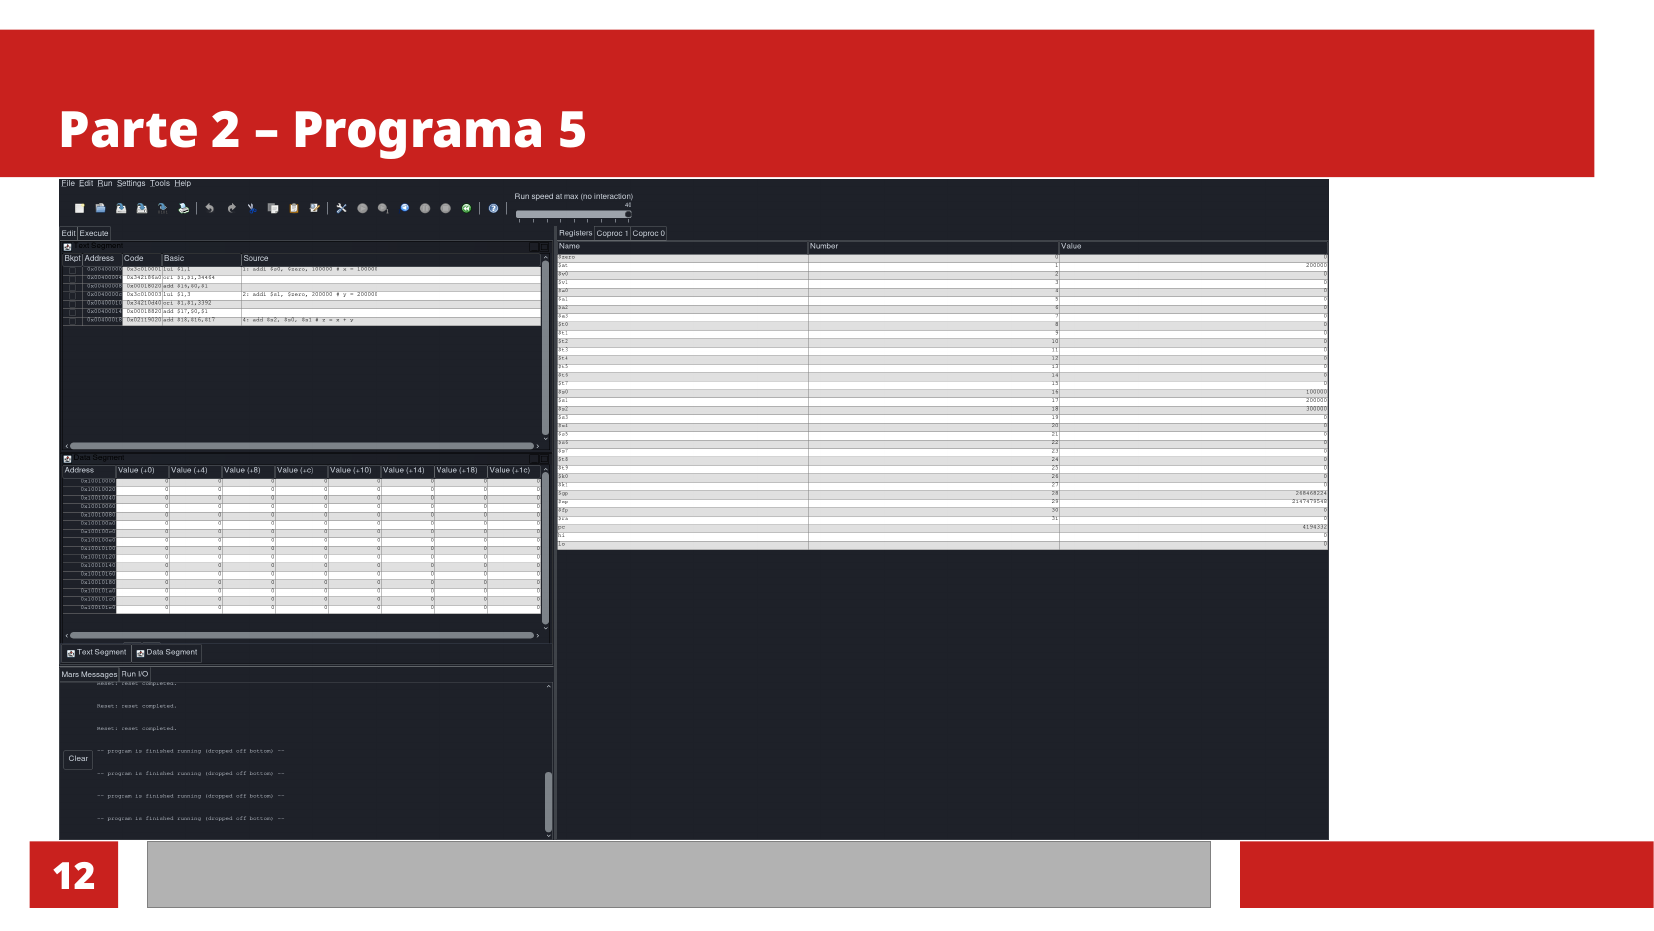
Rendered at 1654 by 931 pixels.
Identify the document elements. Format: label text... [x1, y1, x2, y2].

title Parte 2 – Programa 5 [59, 44, 1595, 163]
picture [59, 179, 1329, 840]
